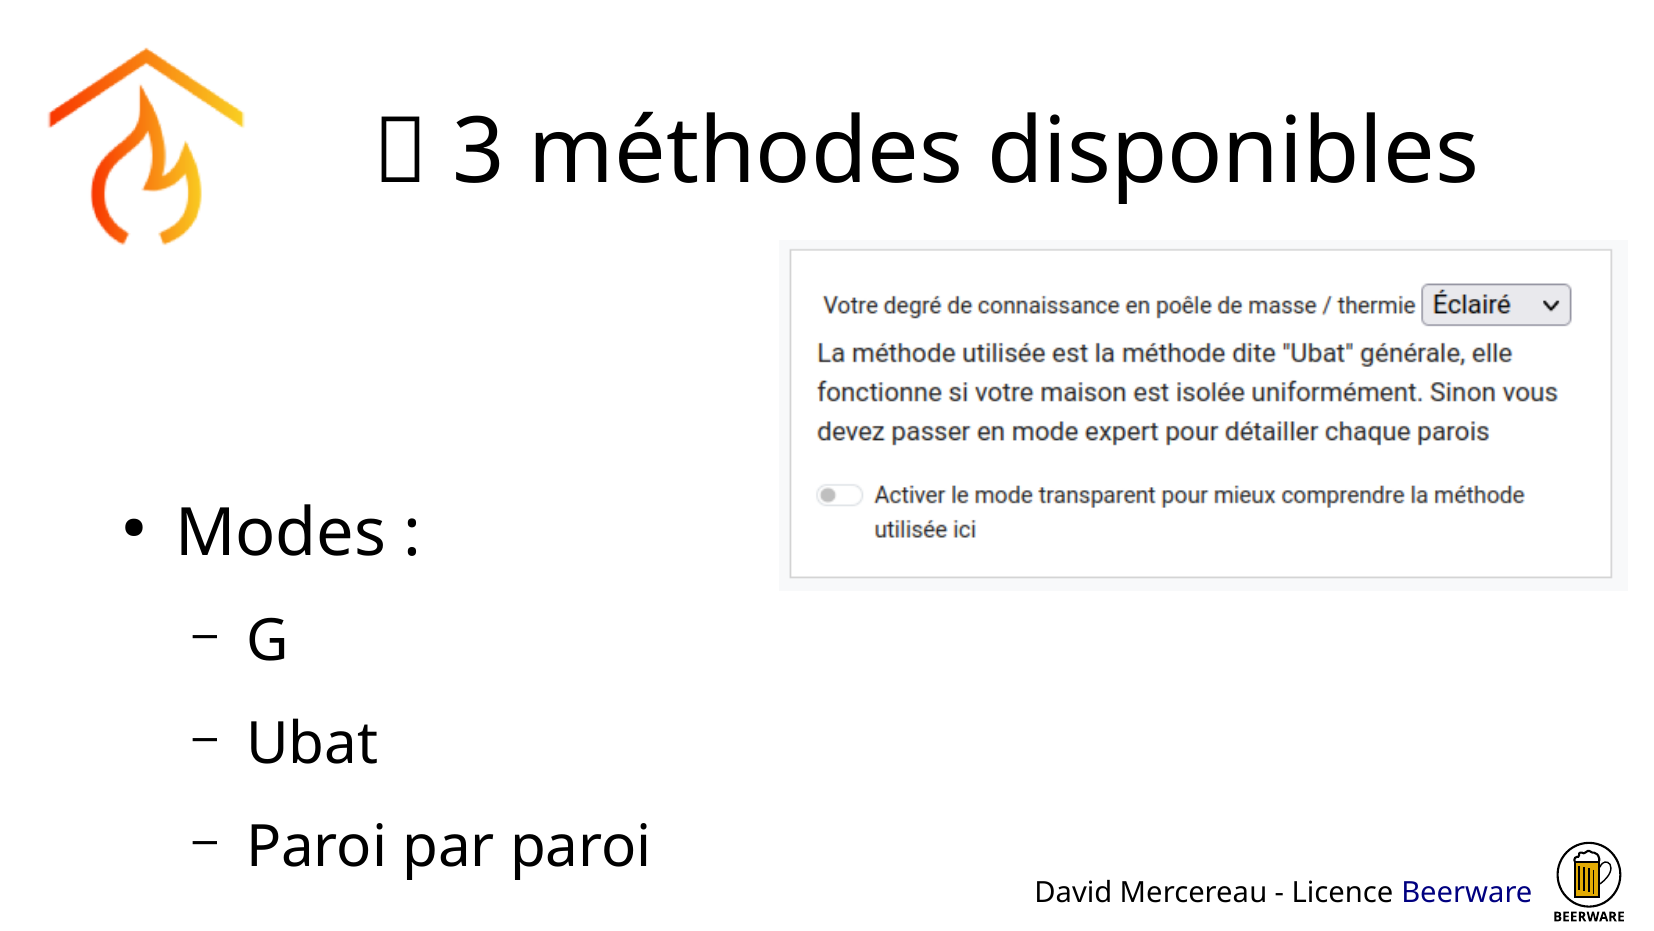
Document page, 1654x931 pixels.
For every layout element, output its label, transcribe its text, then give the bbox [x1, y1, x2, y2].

title 🥼 3 méthodes disponibles [271, 69, 1583, 225]
picture [47, 47, 246, 246]
picture [779, 240, 1628, 591]
list Modes : G Ubat Paroi par paroi [104, 484, 1628, 931]
